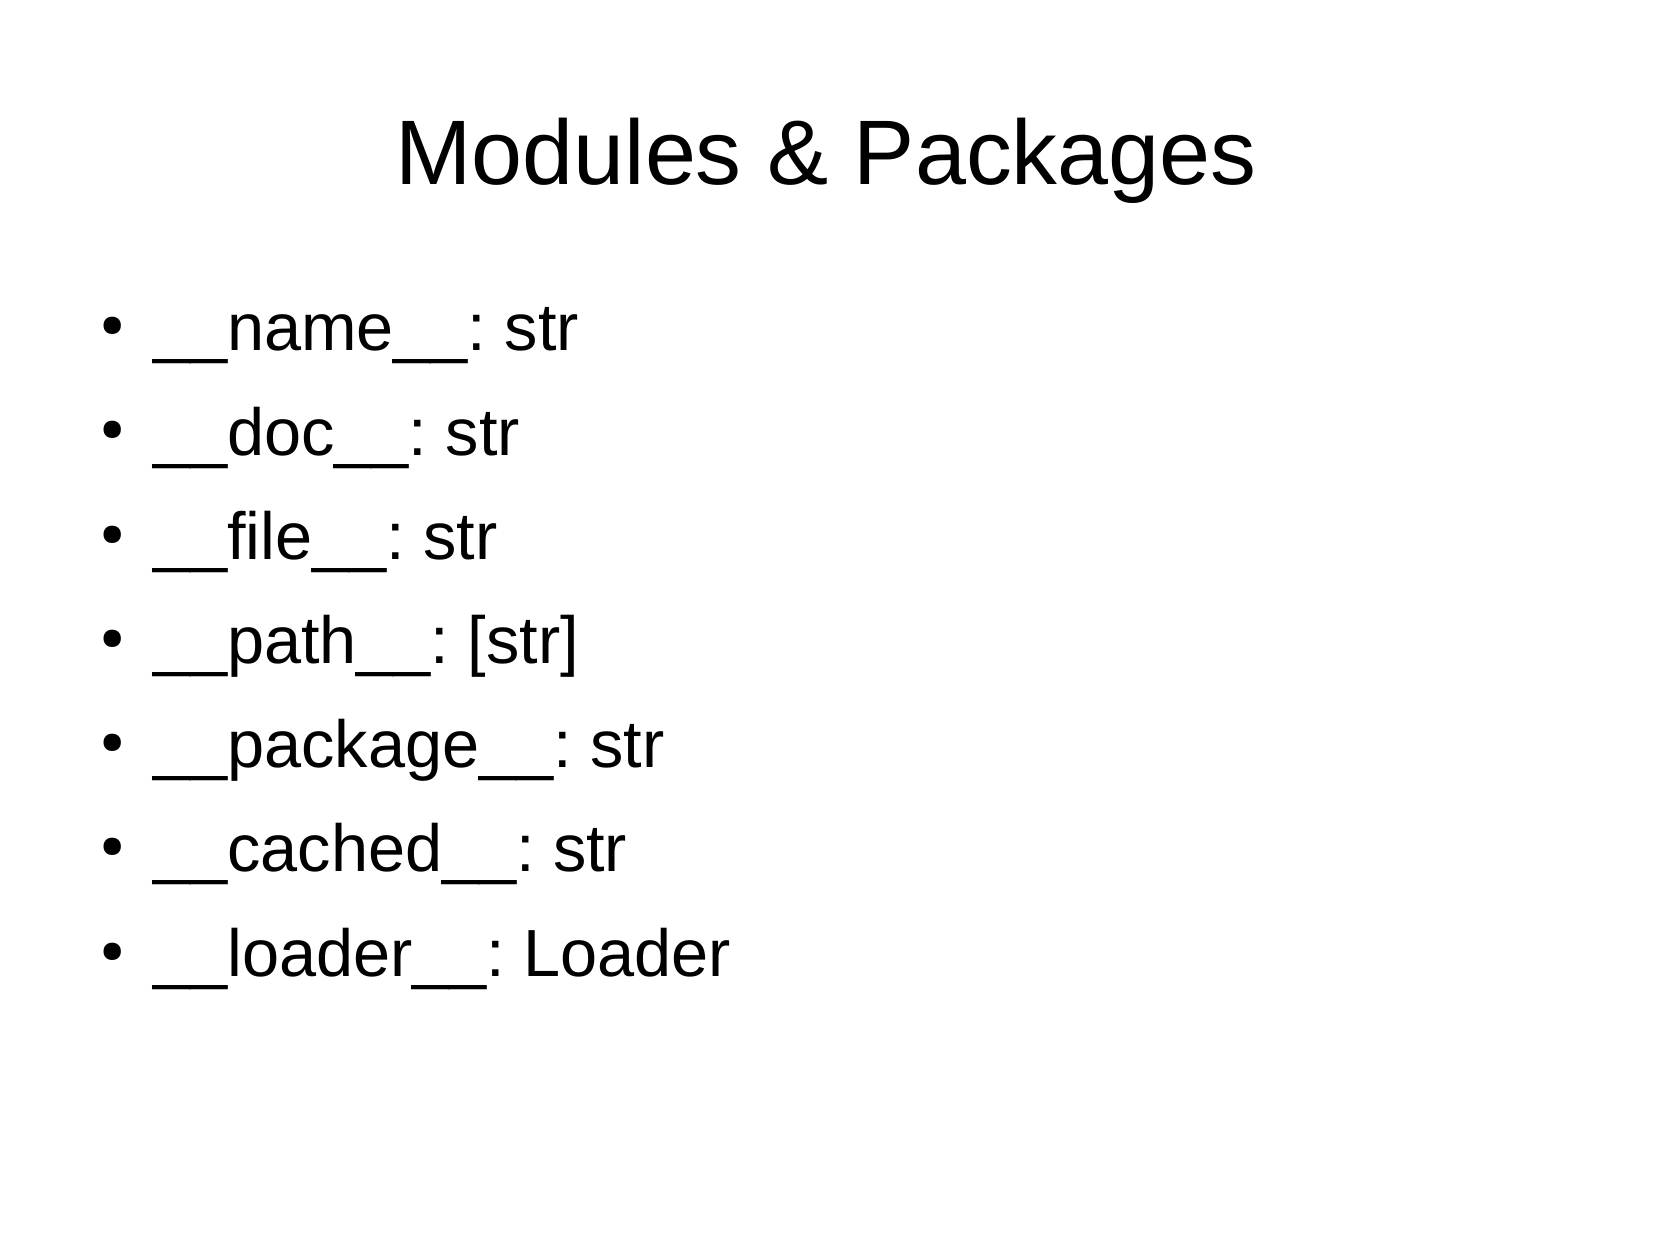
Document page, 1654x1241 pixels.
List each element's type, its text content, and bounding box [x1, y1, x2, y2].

list __name__: str __doc__: str __file__: str __path__: [str] __package__: str __cached__: str __loader__: Loader [82, 290, 1538, 1010]
title Modules & Packages [82, 49, 1571, 257]
